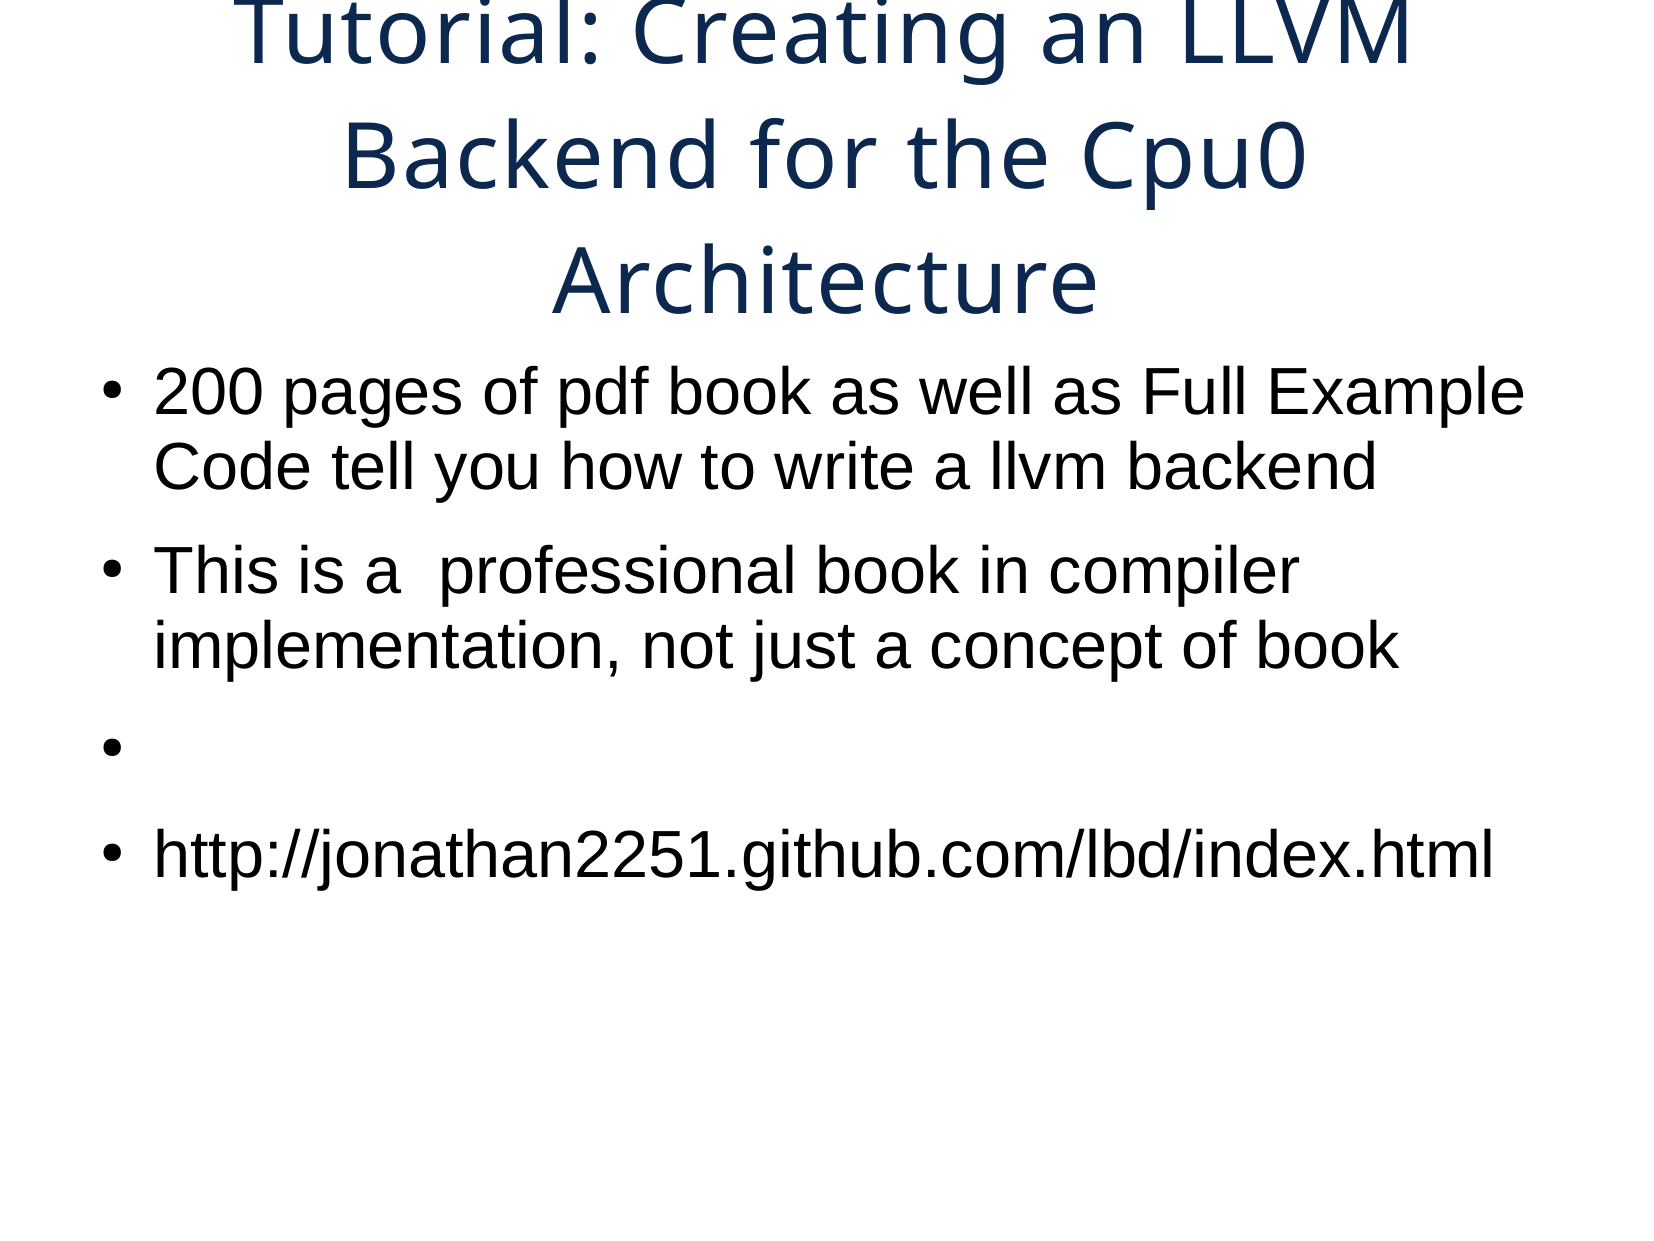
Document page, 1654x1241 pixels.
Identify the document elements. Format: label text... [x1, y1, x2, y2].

list 200 pages of pdf book as well as Full Example Code tell you how to write a llvm backend This is a professional book in compiler implementation, not just a concept of book http://jonathan2251.github.com/lbd/index.html [82, 354, 1571, 1109]
title Tutorial: Creating an LLVM Backend for the Cpu0 Architecture [82, 49, 1571, 257]
